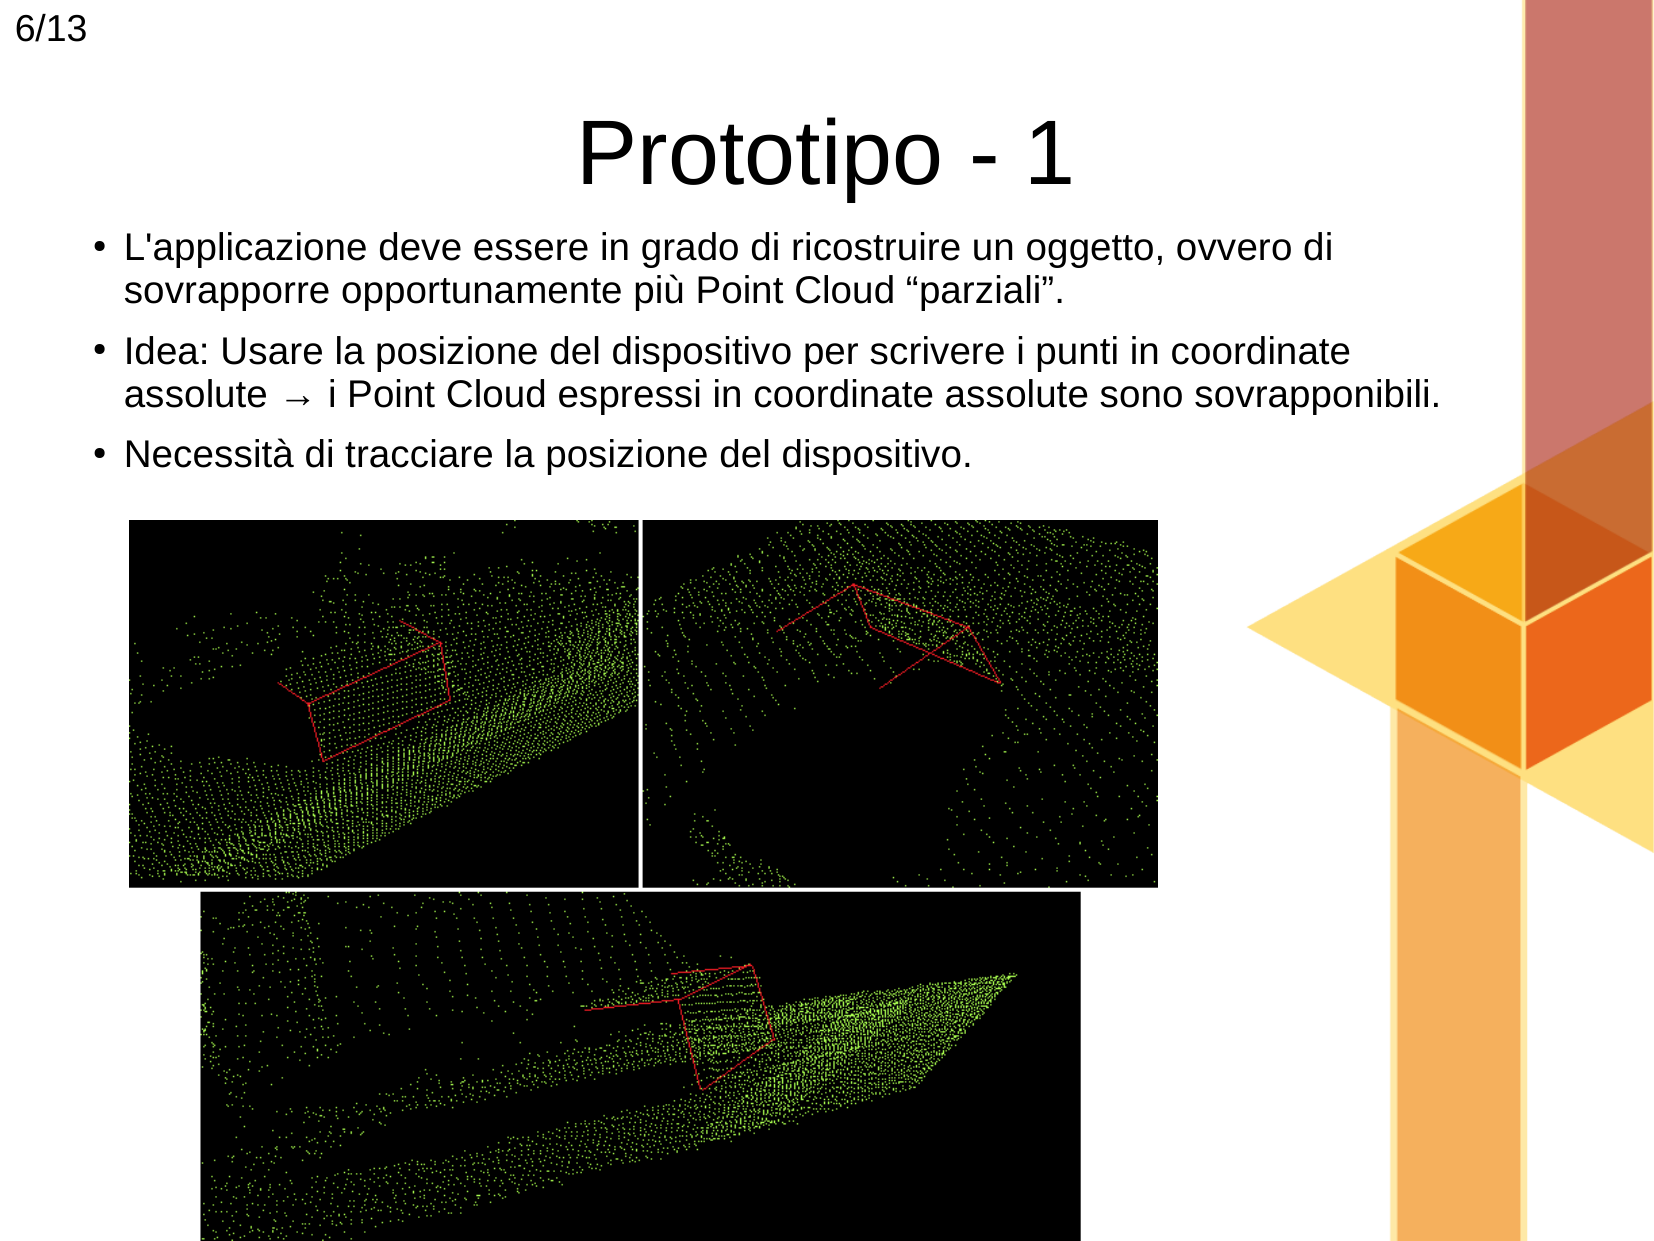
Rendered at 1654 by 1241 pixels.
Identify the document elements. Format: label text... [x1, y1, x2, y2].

list L'applicazione deve essere in grado di ricostruire un oggetto, ovvero di sovrapporre opportunamente più Point Cloud “parziali”. Idea: Usare la posizione del dispositivo per scrivere i punti in coordinate assolute → i Point Cloud espressi in coordinate assolute sono sovrapponibili. Necessità di tracciare la posizione del dispositivo. [82, 225, 1501, 508]
text_box 6/13 [0, 0, 119, 99]
picture [0, 0, 1654, 1241]
title Prototipo - 1 [82, 49, 1571, 257]
